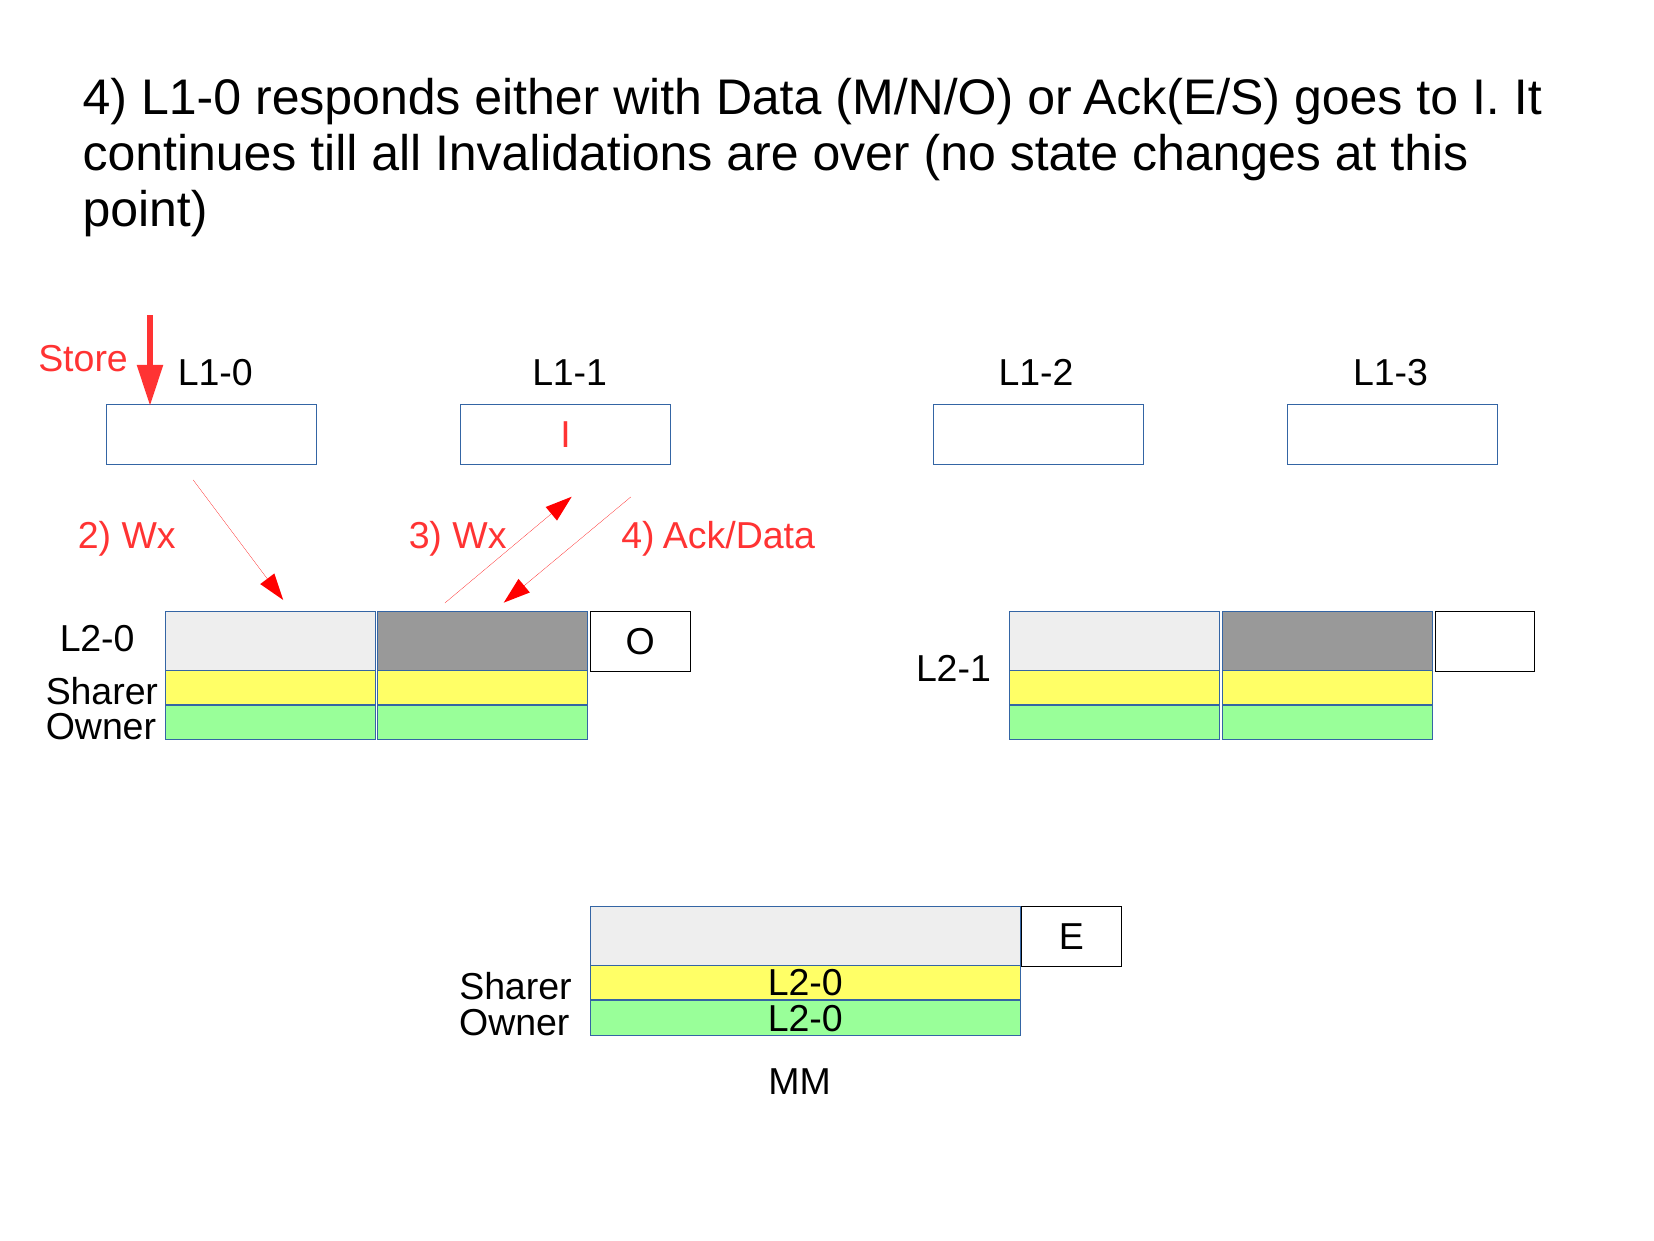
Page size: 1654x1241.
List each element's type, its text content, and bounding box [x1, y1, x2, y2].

text_box [377, 611, 588, 740]
text_box L1-2 [983, 344, 1119, 402]
text_box [1009, 611, 1220, 740]
text_box Sharer [444, 958, 587, 1016]
text_box [1287, 404, 1498, 465]
text_box 3) Wx [394, 507, 526, 565]
text_box Store [23, 330, 144, 388]
text_box [933, 404, 1144, 465]
text_box L2-0 [45, 610, 181, 668]
text_box L1-3 [1338, 344, 1474, 402]
text_box I [460, 404, 671, 465]
text_box 2) Wx [63, 507, 194, 564]
text_box L2-1 [901, 639, 1037, 697]
text_box O [590, 611, 691, 672]
text_box [590, 906, 1021, 965]
text_box [171, 611, 376, 740]
text_box MM [753, 1053, 889, 1111]
text_box [1222, 611, 1433, 740]
title 4) L1-0 responds either with Data (M/N/O) or Ack(E/S) goes to I. It continues till all Invalidations are over (no state changes at this point) [82, 49, 1571, 257]
text_box Owner [444, 1016, 585, 1051]
text_box Sharer [31, 662, 174, 720]
text_box 4) Ack/Data [606, 507, 841, 565]
text_box L2-0 [590, 1000, 1021, 1036]
text_box Owner [31, 720, 171, 756]
text_box E [1021, 906, 1122, 967]
text_box L1-1 [517, 344, 653, 402]
text_box L2-0 [590, 965, 1021, 1000]
text_box [1435, 611, 1535, 672]
text_box L1-0 [163, 344, 299, 402]
text_box [106, 404, 317, 465]
